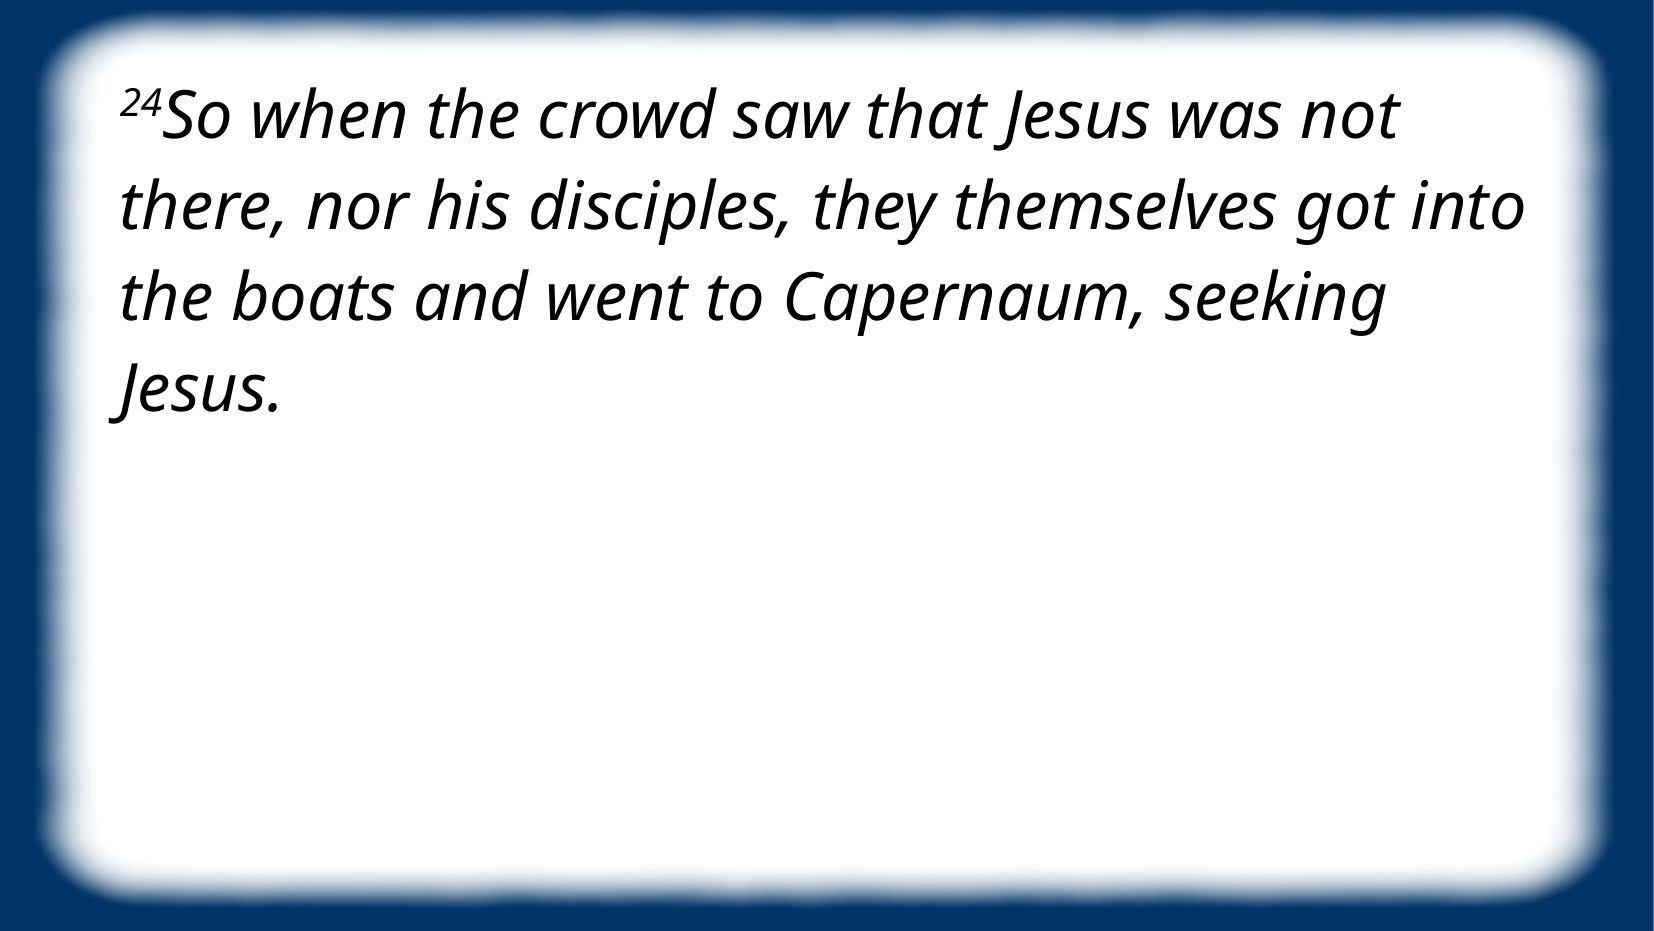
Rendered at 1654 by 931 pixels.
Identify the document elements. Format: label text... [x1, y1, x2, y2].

picture [0, 0, 1654, 931]
text_box 24So when the crowd saw that Jesus was not there, nor his disciples, they themselves got into the boats and went to Capernaum, seeking Jesus. [105, 60, 1546, 430]
